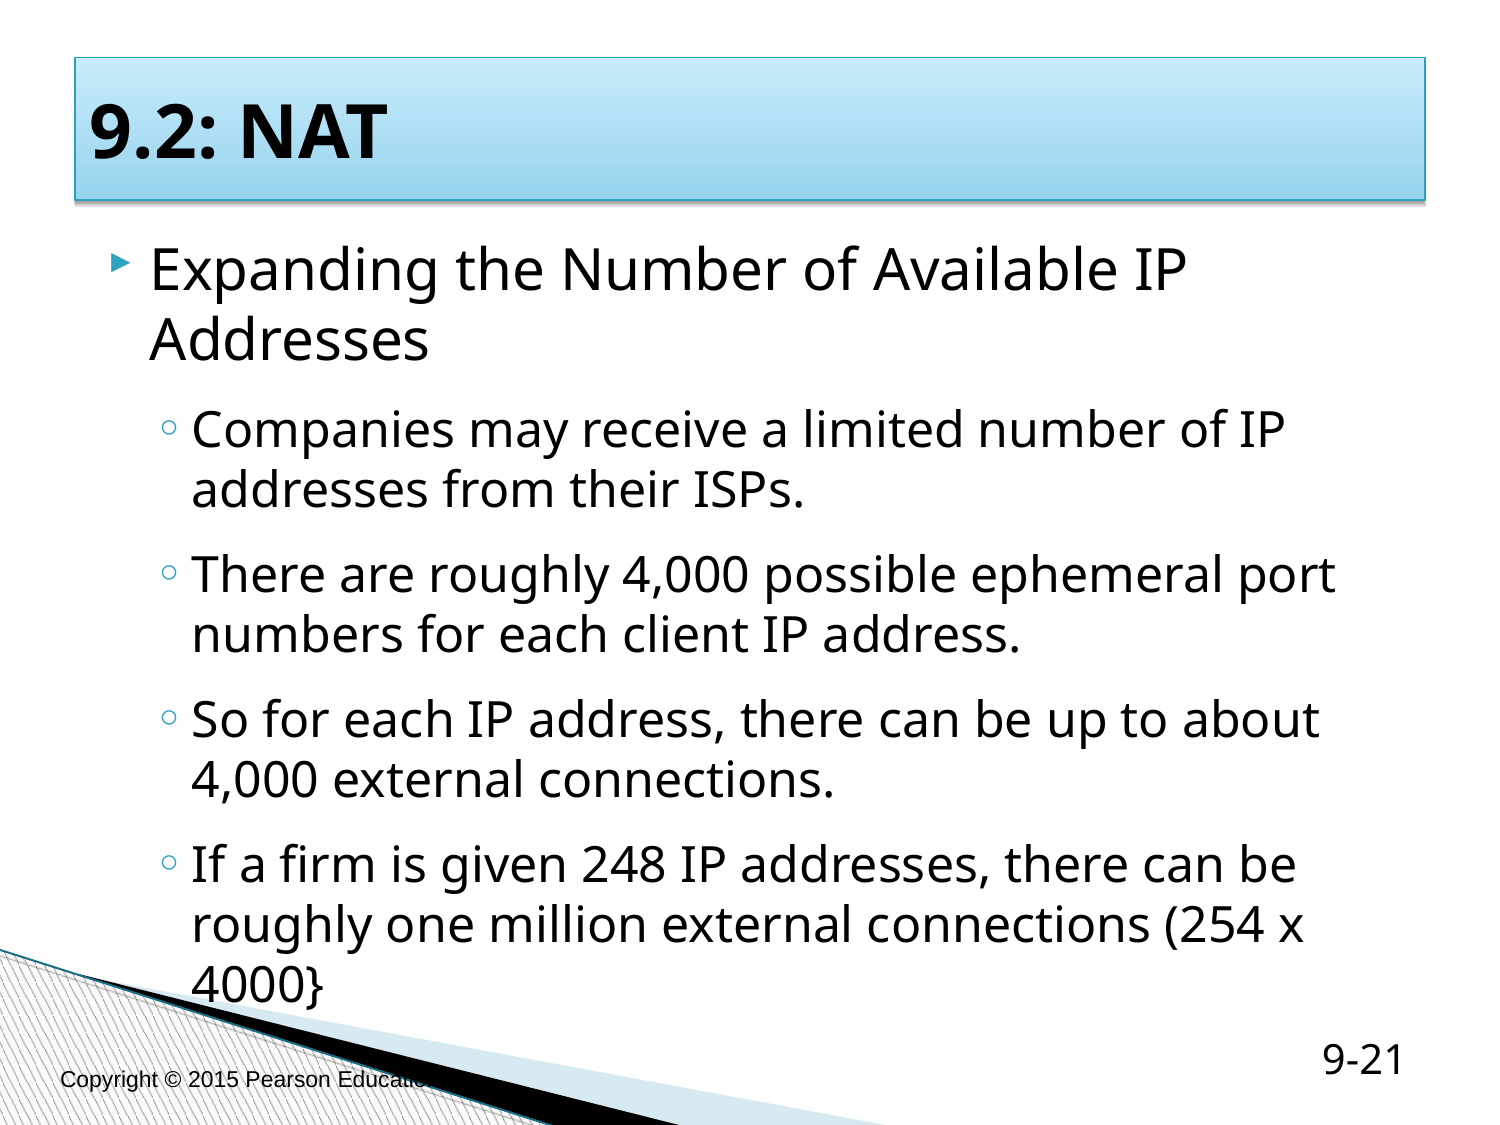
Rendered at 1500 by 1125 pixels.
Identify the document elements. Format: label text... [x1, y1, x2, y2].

footer Copyright © 2015 Pearson Education, Inc. [37, 1050, 513, 1100]
title 9.2: NAT [75, 57, 1425, 200]
slide_number 9-<number> [1287, 1037, 1423, 1098]
picture [0, 952, 543, 1125]
list Expanding the Number of Available IP Addresses Companies may receive a limited number of IP addresses from their ISPs. There are roughly 4,000 possible ephemeral port numbers for each client IP address. So for each IP address, there can be up to about 4,000 external connections. If a firm is given 248 IP addresses, there can be roughly one million external connections (254 x 4000} [75, 224, 1425, 1038]
